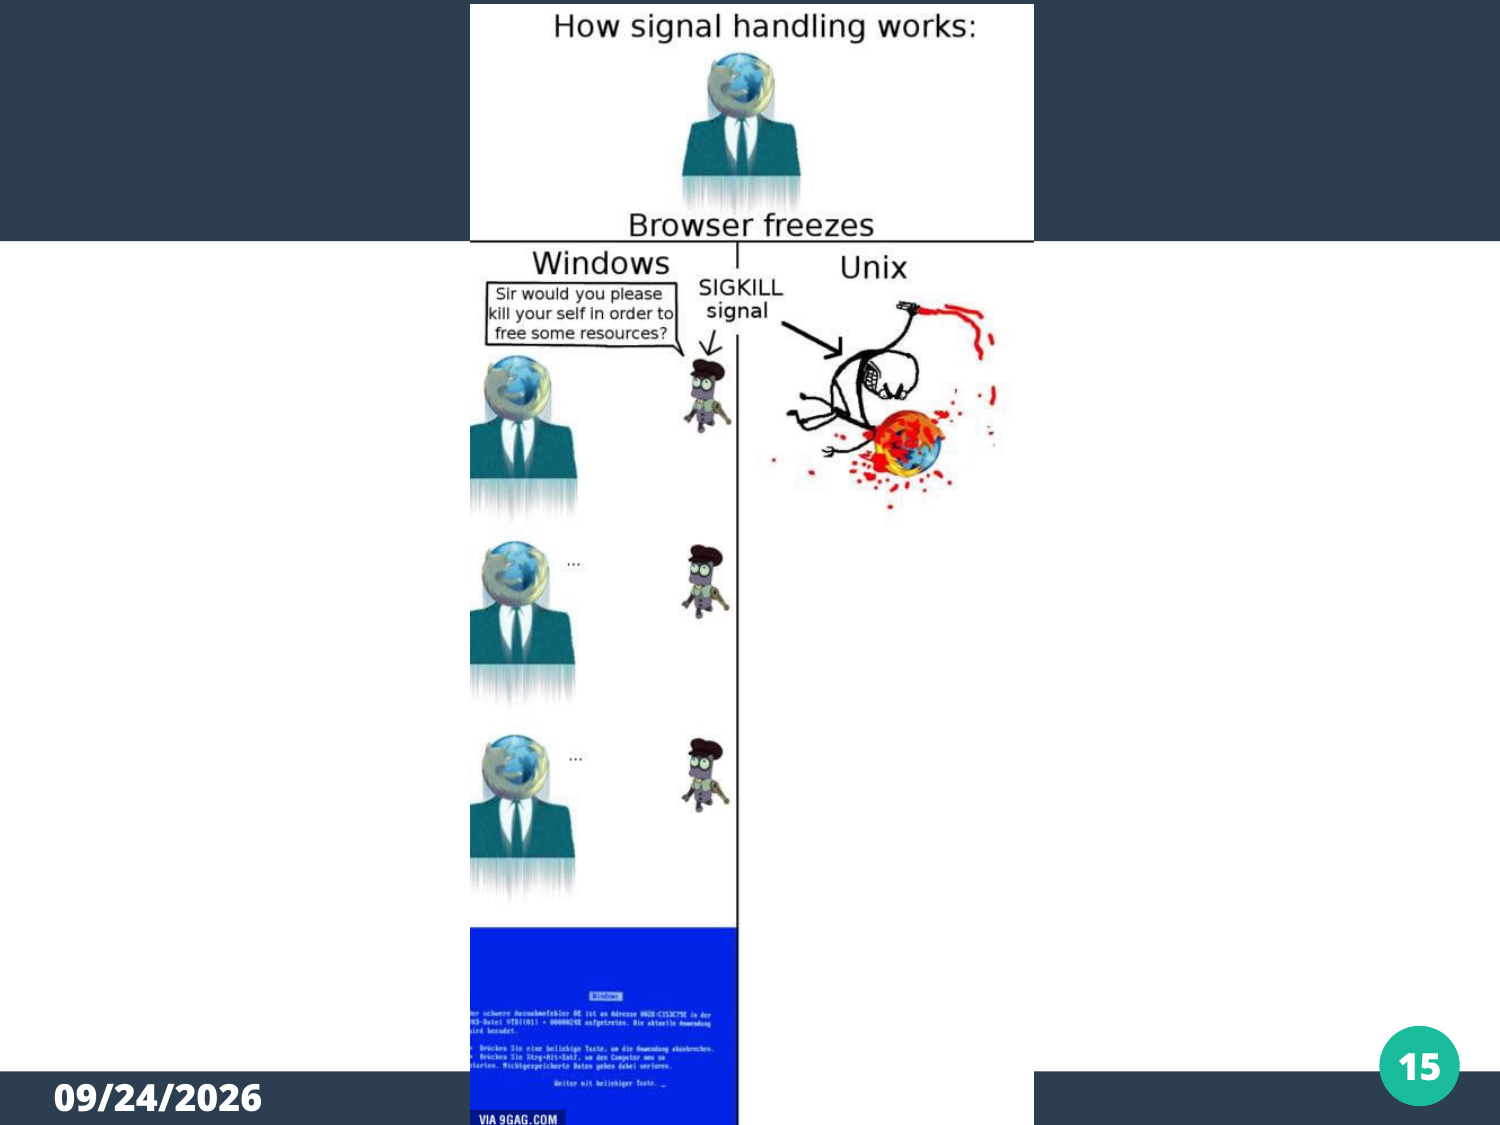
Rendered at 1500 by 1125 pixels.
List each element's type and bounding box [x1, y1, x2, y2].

picture [470, 4, 1034, 1125]
